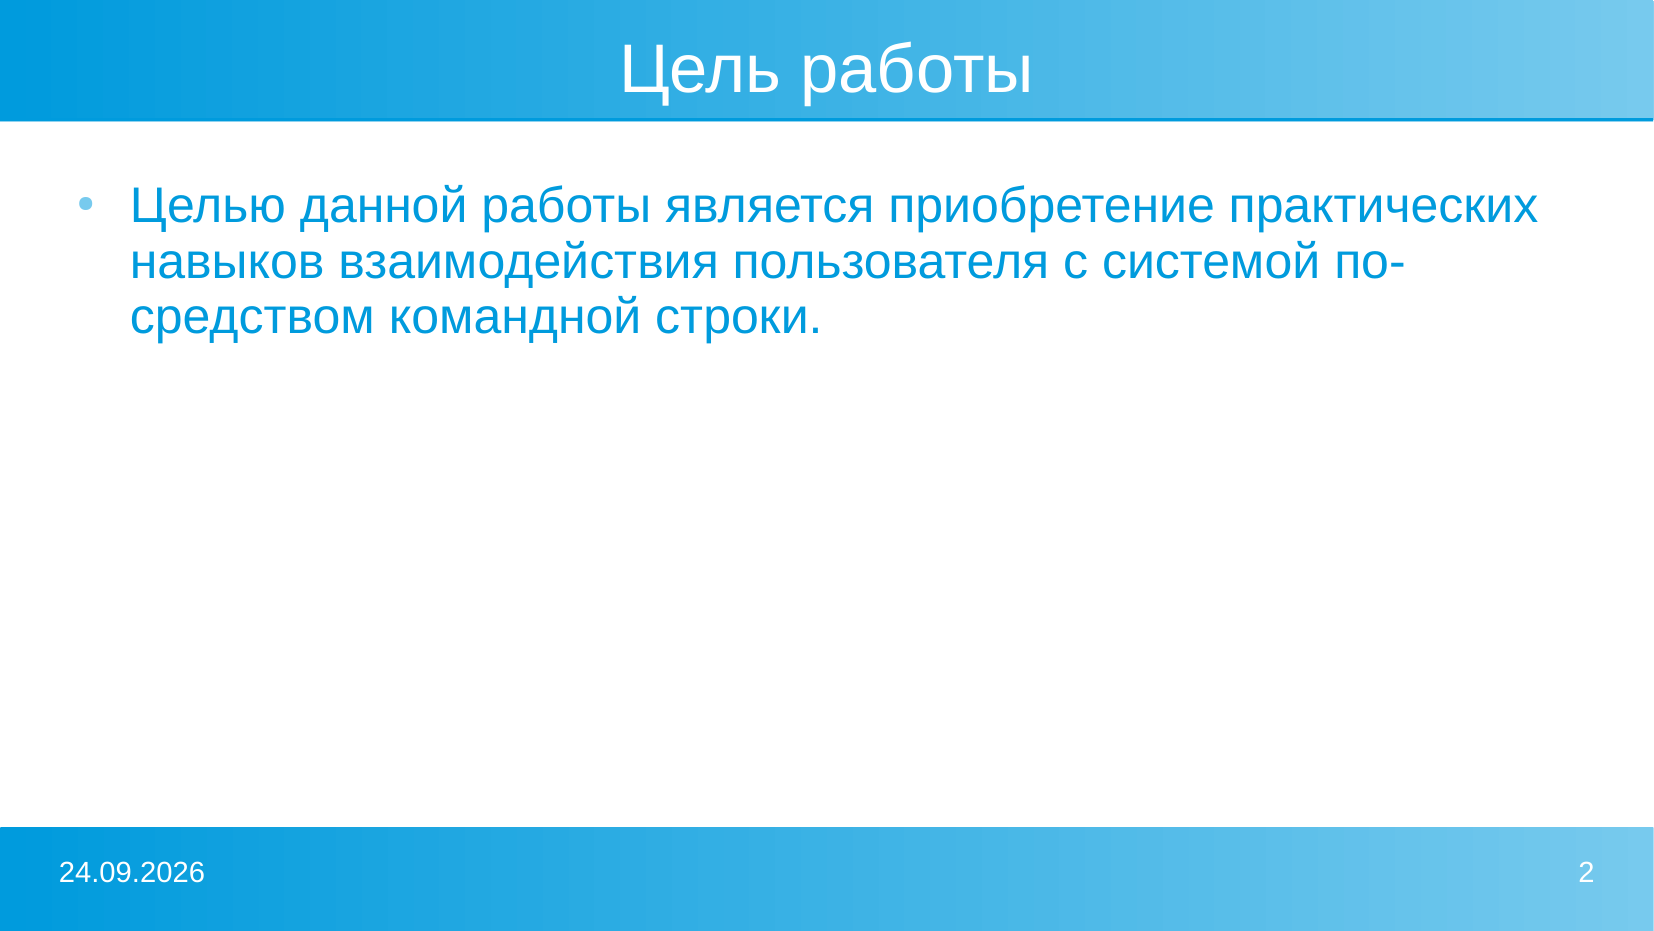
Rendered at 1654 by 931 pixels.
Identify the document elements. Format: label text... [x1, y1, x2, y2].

title Цель работы [59, 29, 1595, 108]
list Целью данной работы является приобретение практических навыков взаимодействия пользователя с системой по-средством командной строки. [59, 177, 1595, 768]
